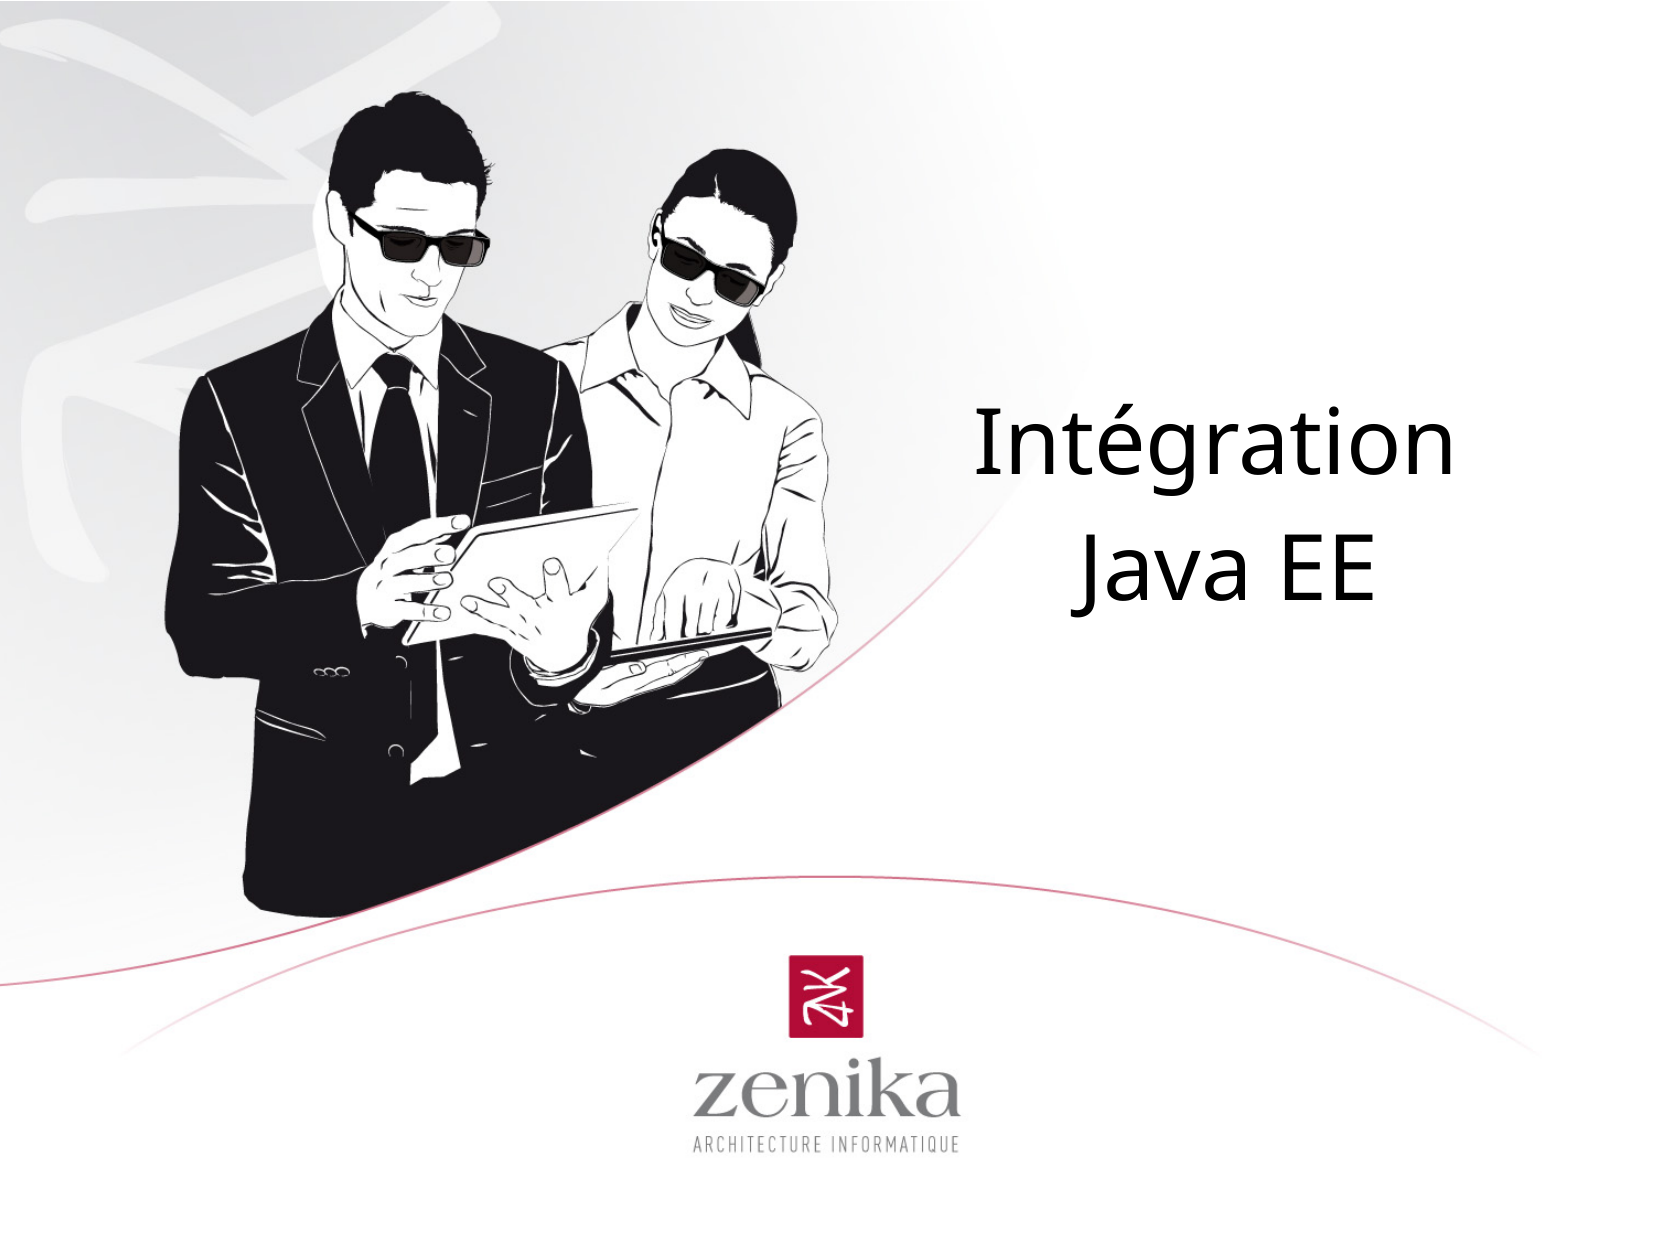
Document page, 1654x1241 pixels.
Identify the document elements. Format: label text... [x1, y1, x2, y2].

picture [0, 1, 1652, 1241]
title Intégration Java EE [885, 320, 1571, 590]
subtitle [885, 590, 1571, 875]
